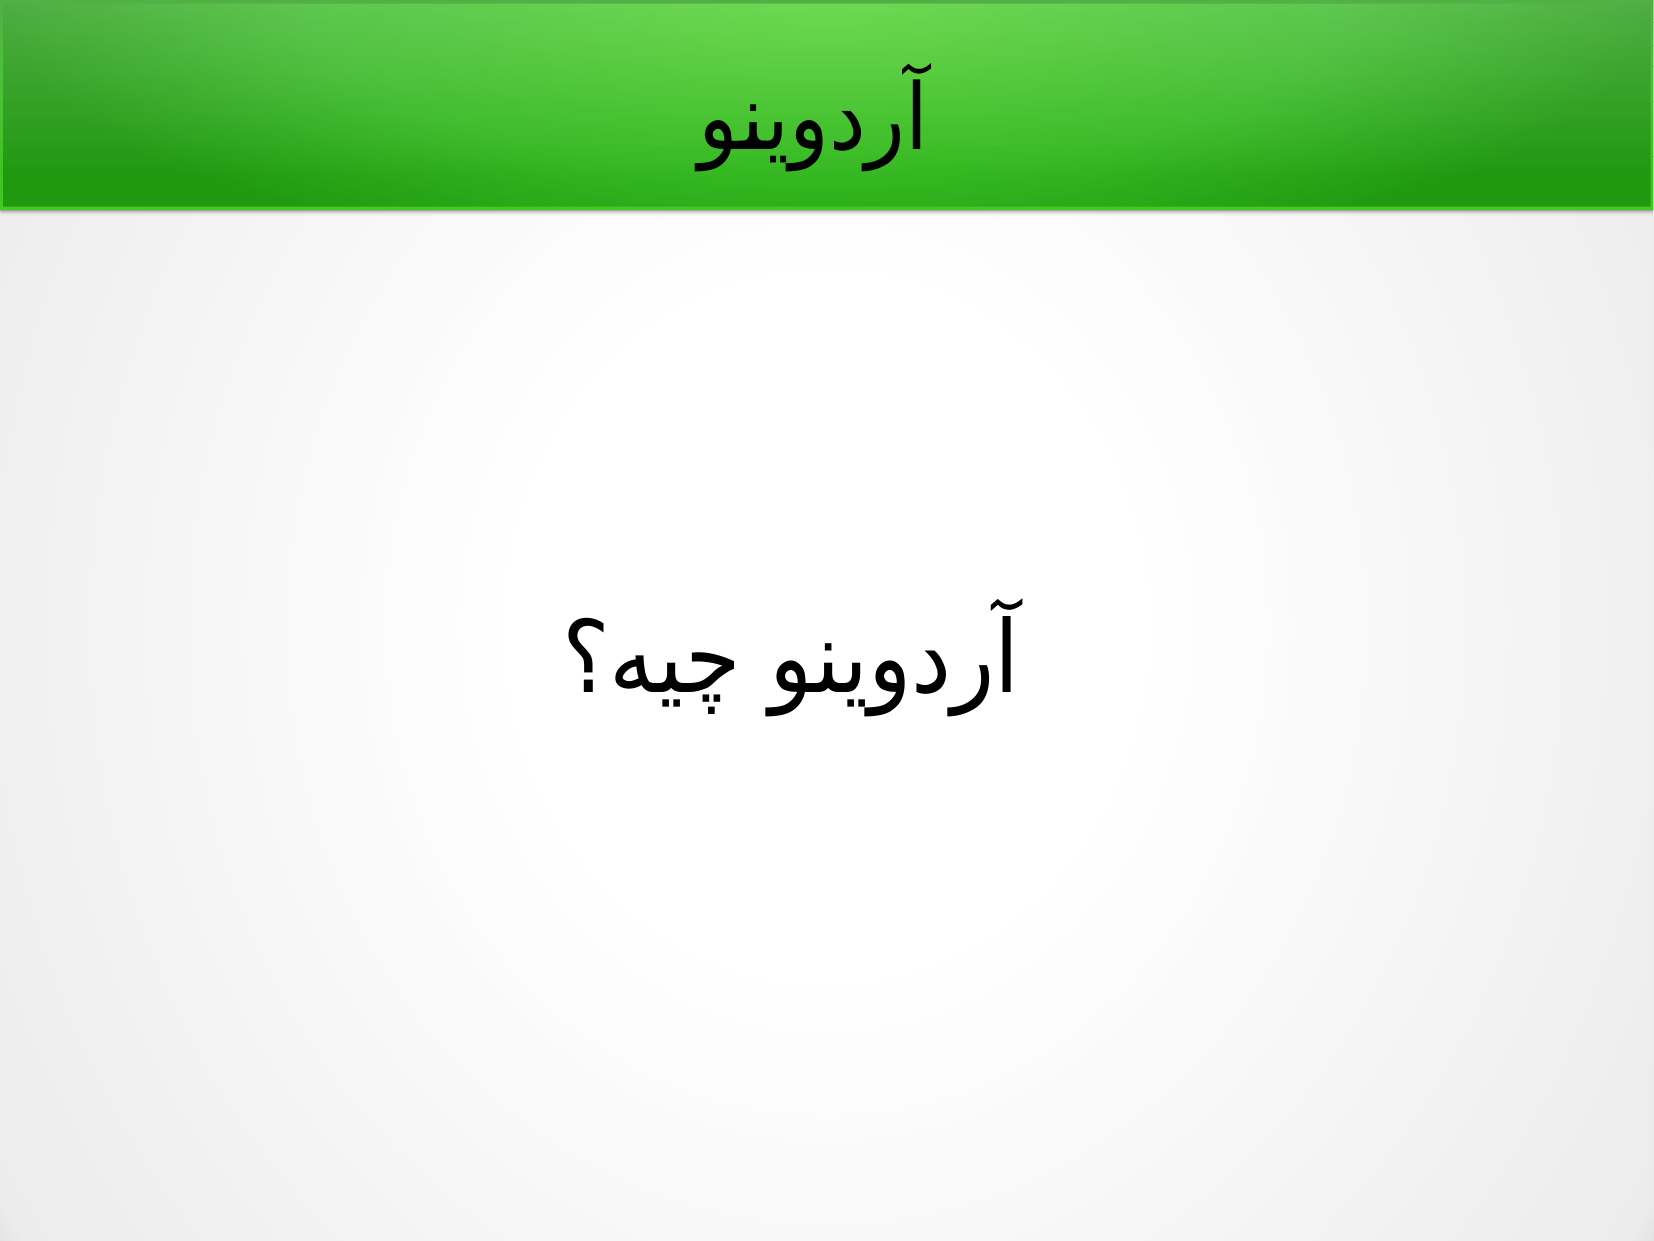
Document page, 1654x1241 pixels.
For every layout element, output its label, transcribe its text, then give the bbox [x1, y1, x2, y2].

title آردوینو [82, 47, 1571, 189]
list آردوینو چیه؟ [11, 600, 1501, 1241]
